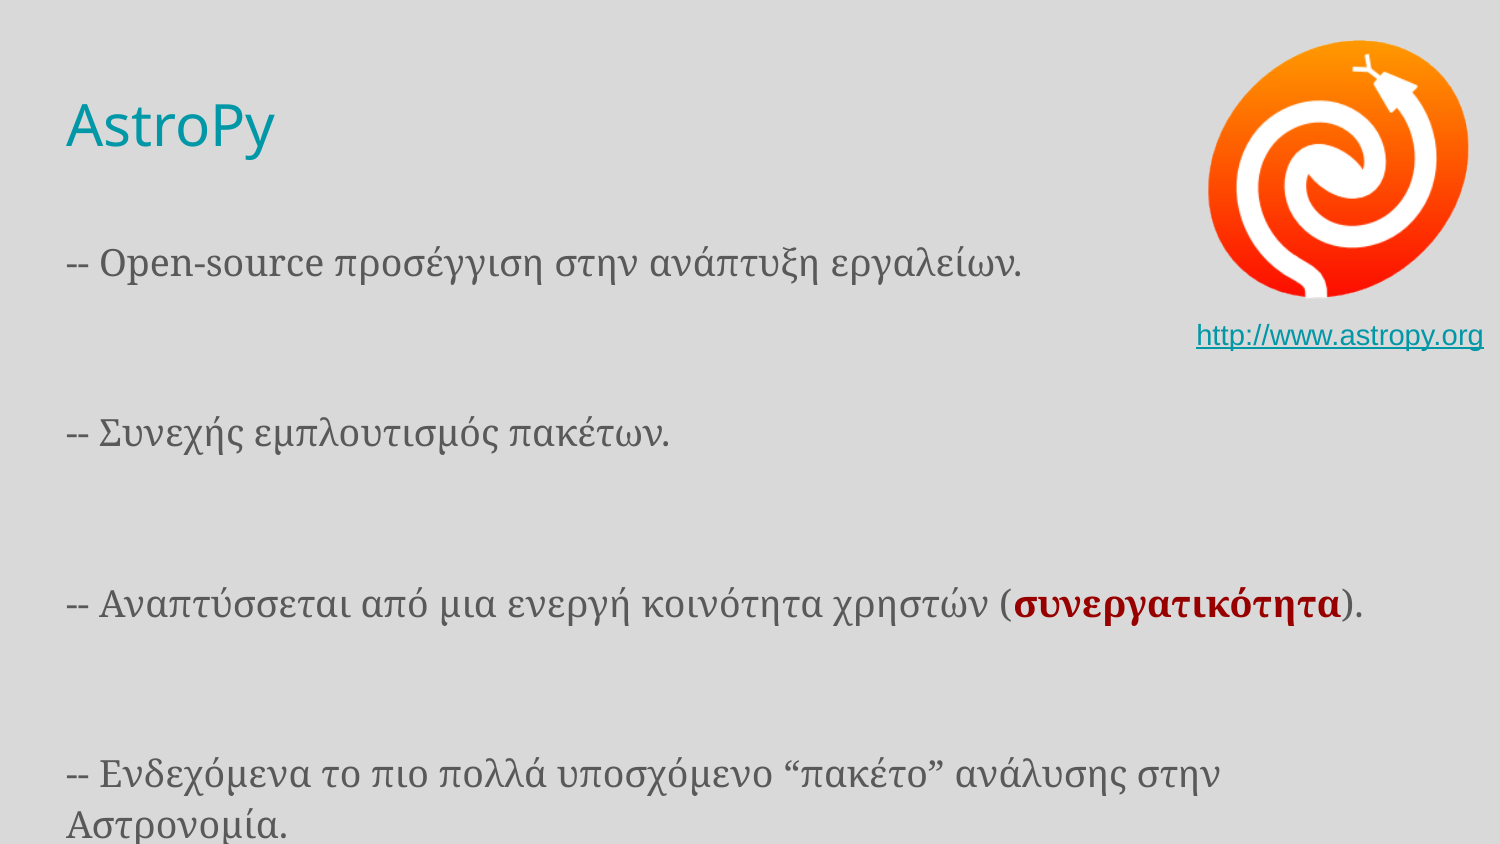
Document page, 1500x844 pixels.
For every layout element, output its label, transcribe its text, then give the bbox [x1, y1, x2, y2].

text_box http://www.astropy.org [1181, 301, 1500, 367]
list -- Open-source προσέγγιση στην ανάπτυξη εργαλείων. -- Συνεχής εμπλουτισμός πακέτων. -- Αναπτύσσεται από μια ενεργή κοινότητα χρηστών (συνεργατικότητα). -- Ενδεχόμενα το πιο πολλά υποσχόμενο “πακέτο” ανάλυσης στην Αστρονομία. [51, 217, 1449, 803]
picture [1202, 32, 1475, 301]
title AstroPy [51, 72, 1449, 167]
